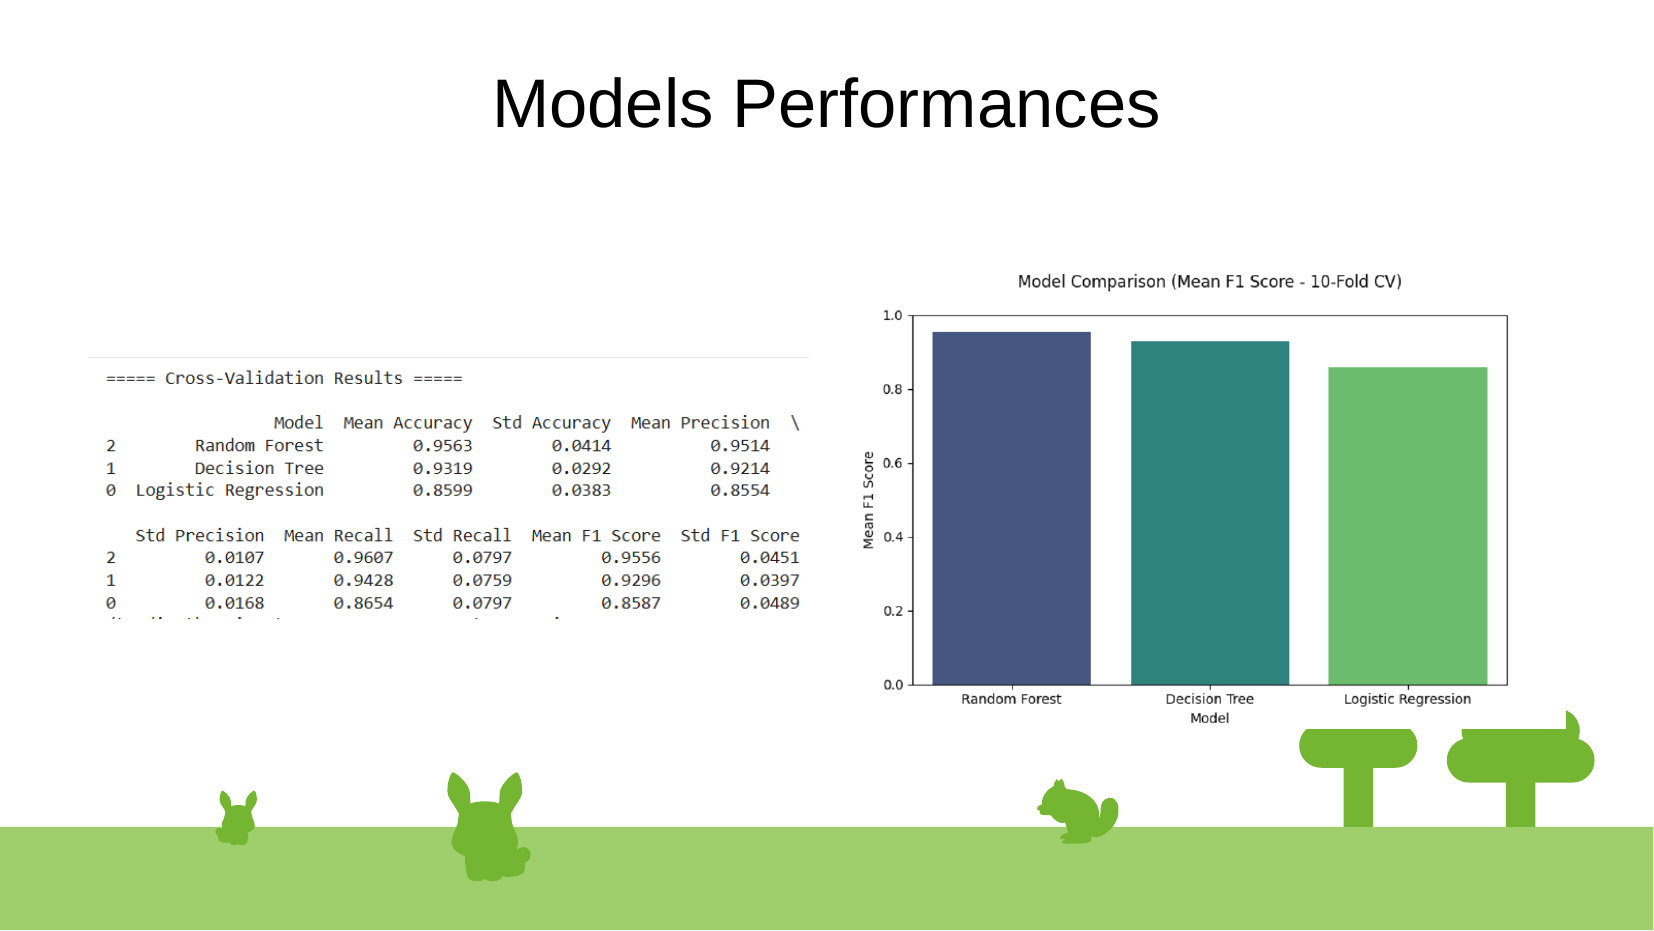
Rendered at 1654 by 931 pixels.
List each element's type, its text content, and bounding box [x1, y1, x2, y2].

title Models Performances [88, 29, 1565, 178]
picture [845, 246, 1566, 729]
picture [88, 355, 809, 619]
